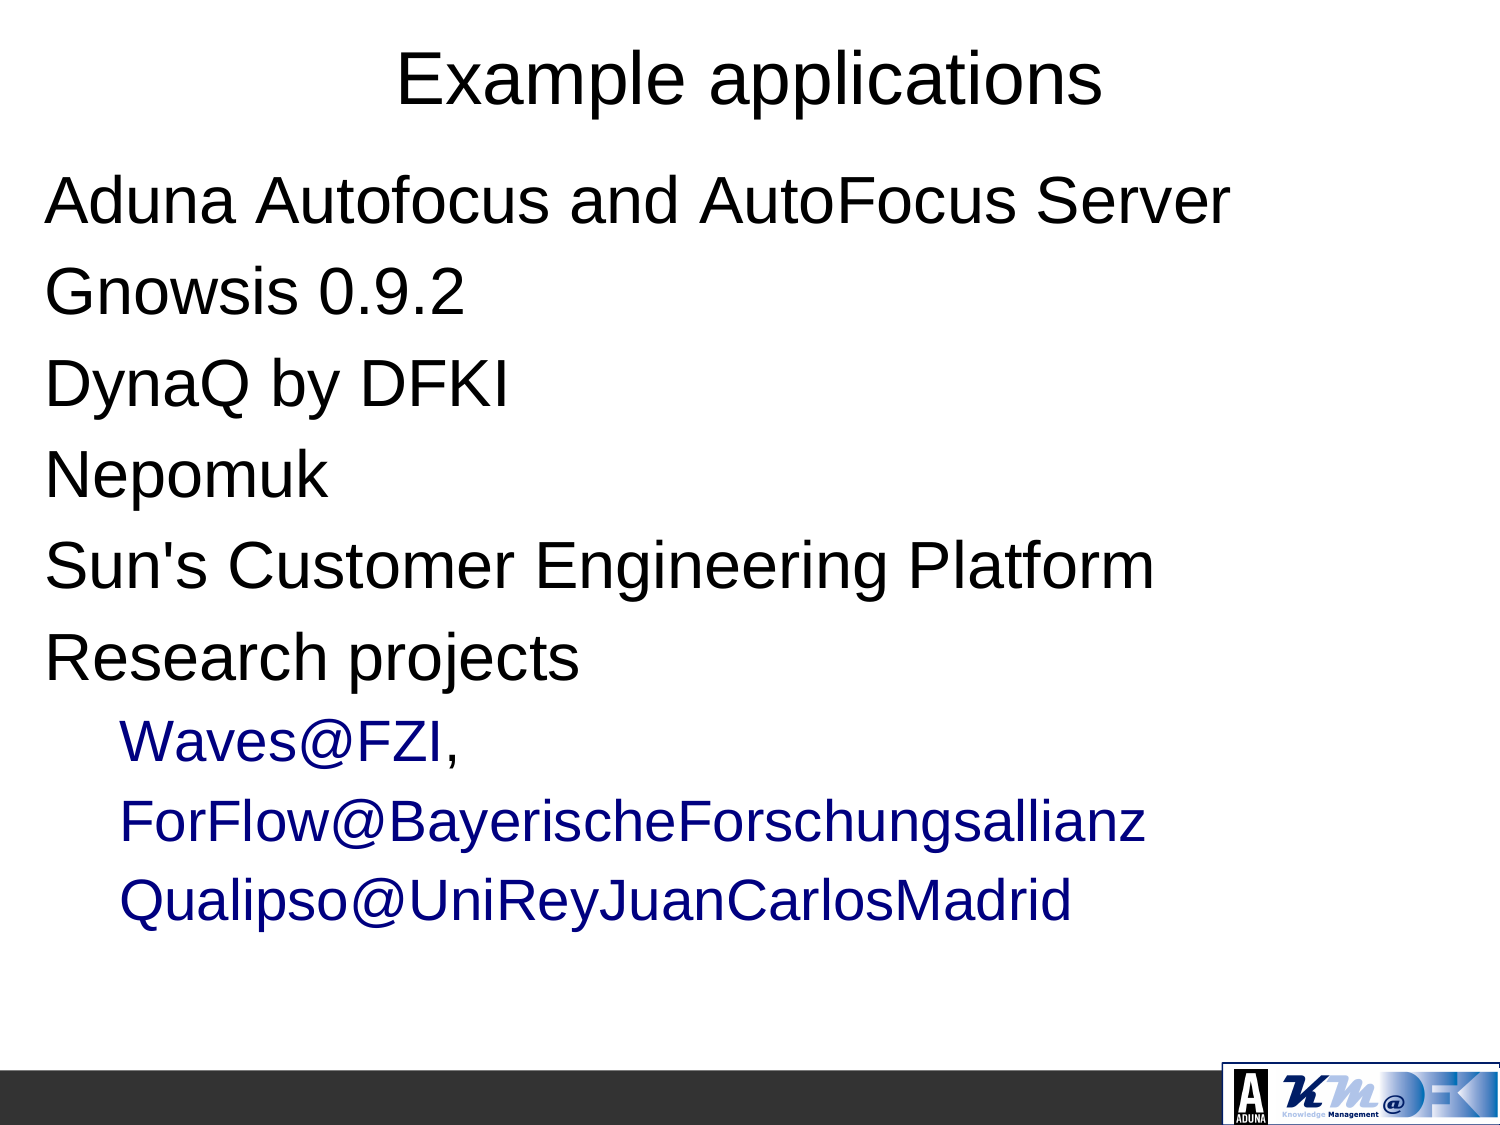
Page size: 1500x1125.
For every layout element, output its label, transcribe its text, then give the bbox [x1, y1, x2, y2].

list Aduna Autofocus and AutoFocus Server Gnowsis 0.9.2 DynaQ by DFKI Nepomuk Sun's Customer Engineering Platform Research projects Waves@FZI, ForFlow@BayerischeForschungsallianz Qualipso@UniReyJuanCarlosMadrid [29, 155, 1471, 1042]
title Example applications [29, 19, 1471, 138]
picture [1234, 1069, 1268, 1125]
picture [1276, 1068, 1500, 1124]
